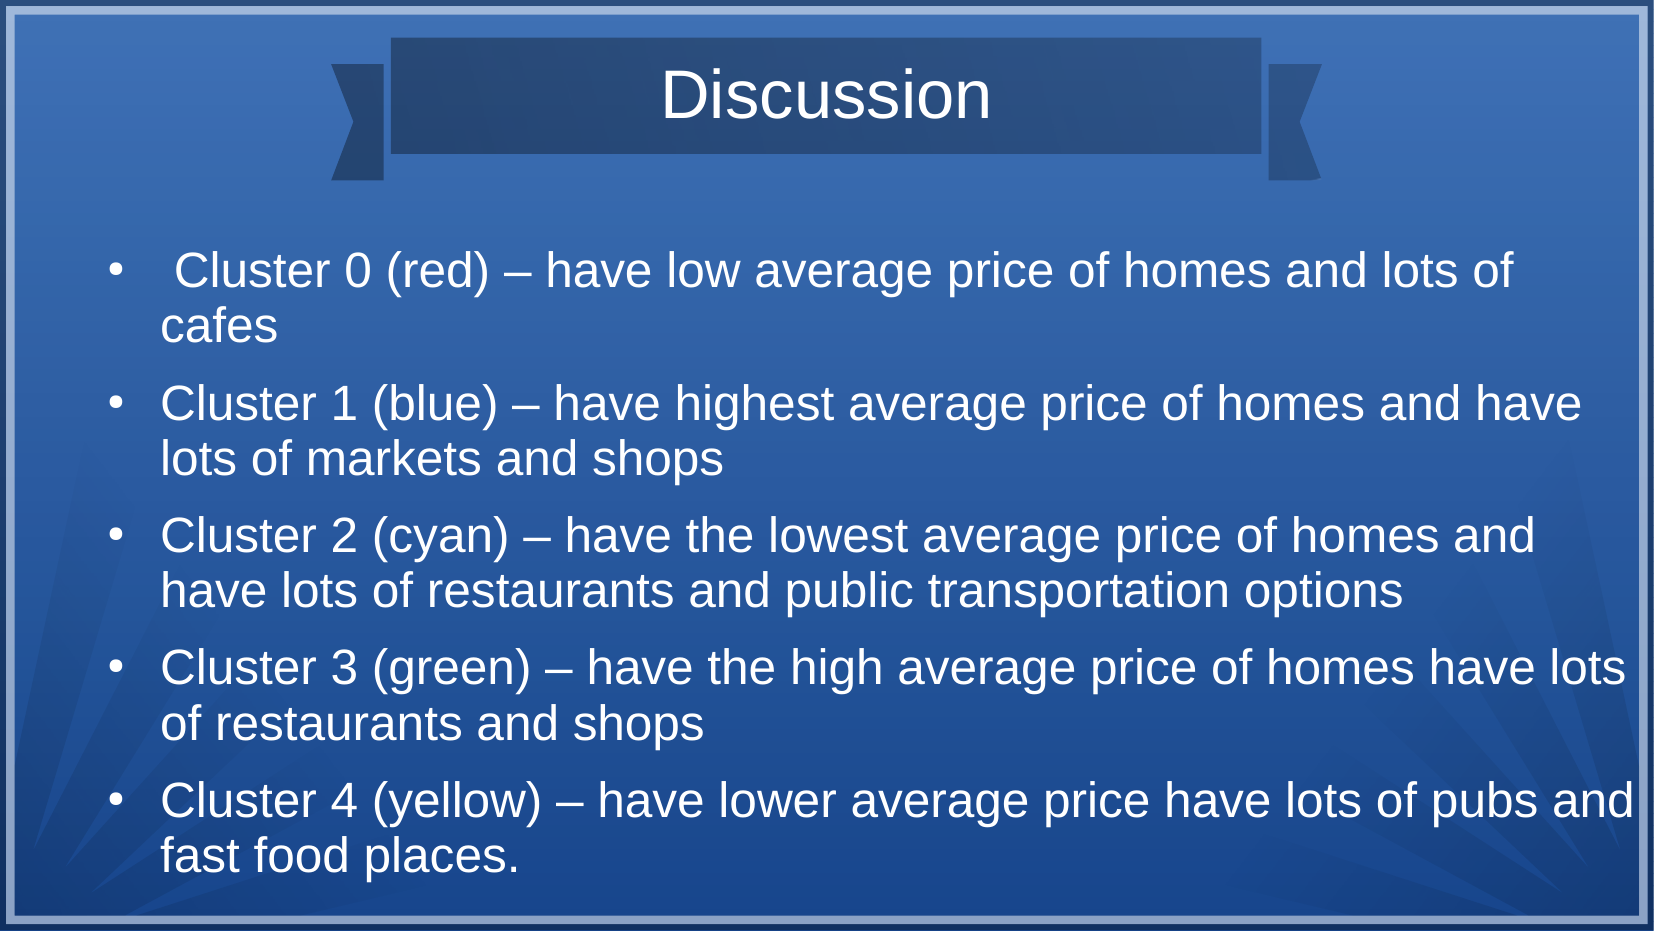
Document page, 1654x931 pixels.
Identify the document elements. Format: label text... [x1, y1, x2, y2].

title Discussion [389, 35, 1264, 154]
list Cluster 0 (red) – have low average price of homes and lots of cafes Cluster 1 (blue) – have highest average price of homes and have lots of markets and shops Cluster 2 (cyan) – have the lowest average price of homes and have lots of restaurants and public transportation options Cluster 3 (green) – have the high average price of homes have lots of restaurants and shops Cluster 4 (yellow) – have lower average price have lots of pubs and fast food places. [90, 242, 1636, 886]
